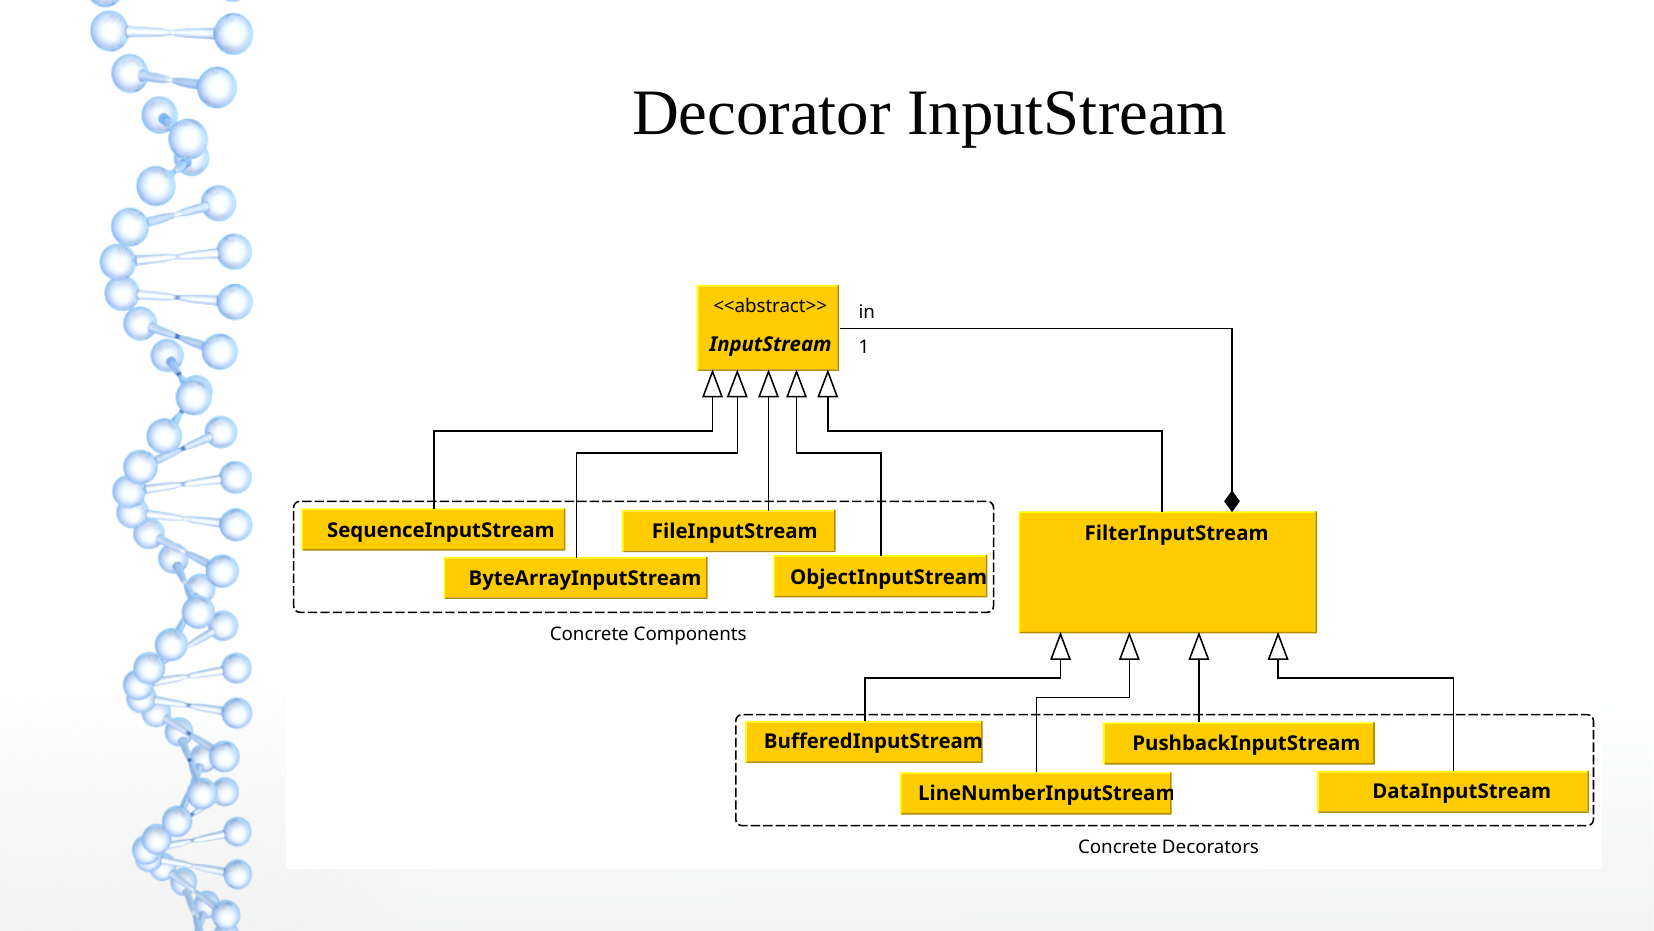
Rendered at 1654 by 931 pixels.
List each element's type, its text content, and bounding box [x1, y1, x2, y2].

title Decorator InputStream [265, 35, 1595, 189]
picture [0, 0, 1654, 931]
